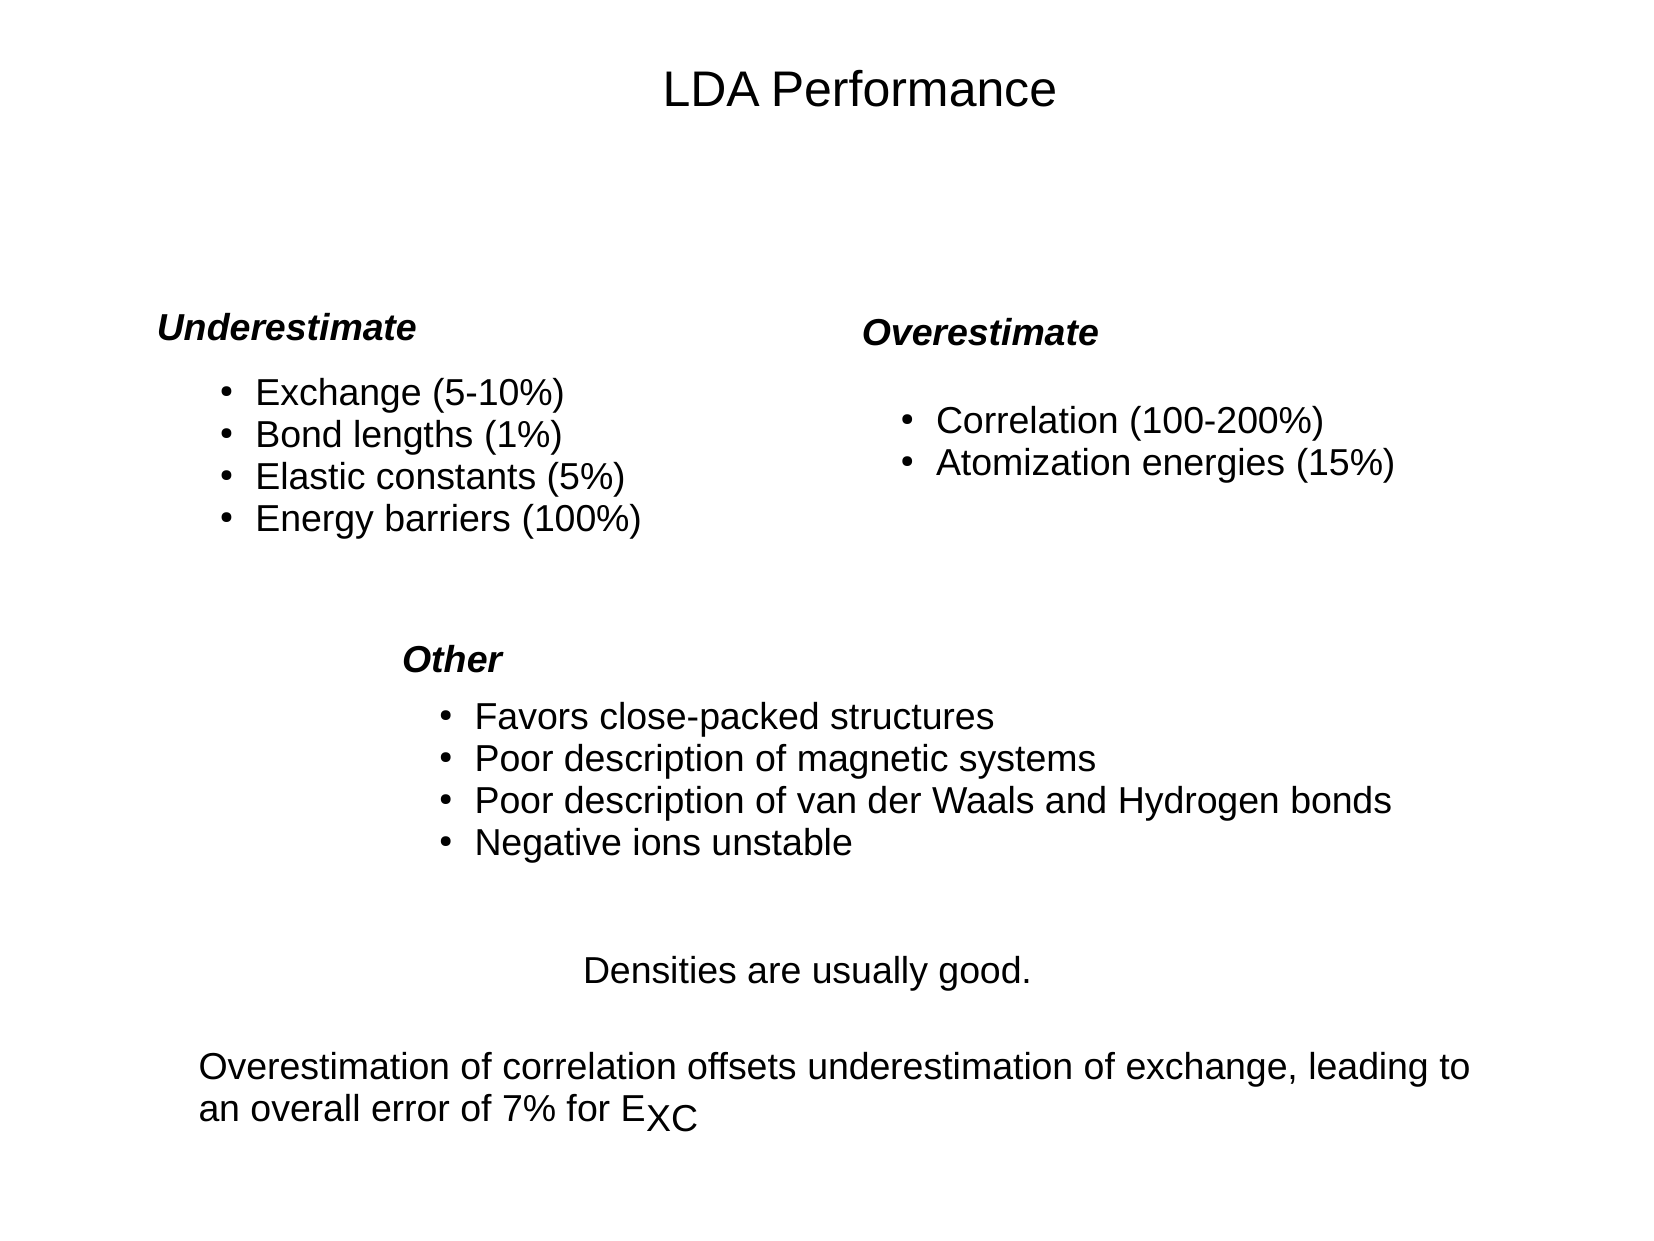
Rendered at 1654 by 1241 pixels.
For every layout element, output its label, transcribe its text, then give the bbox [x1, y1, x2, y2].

text_box Overestimate [847, 304, 1115, 361]
text_box Favors close-packed structures Poor description of magnetic systems Poor description of van der Waals and Hydrogen bonds Negative ions unstable [424, 688, 1410, 872]
text_box Correlation (100-200%) Atomization energies (15%) [885, 391, 1412, 491]
text_box Underestimate [142, 299, 433, 357]
text_box Overestimation of correlation offsets underestimation of exchange, leading to an overall error of 7% for EXC [183, 1037, 1489, 1148]
text_box Densities are usually good. [568, 942, 1049, 1037]
text_box Exchange (5-10%) Bond lengths (1%) Elastic constants (5%) Energy barriers (100%) [205, 364, 659, 547]
text_box LDA Performance [647, 54, 1073, 125]
text_box Other [387, 631, 517, 689]
